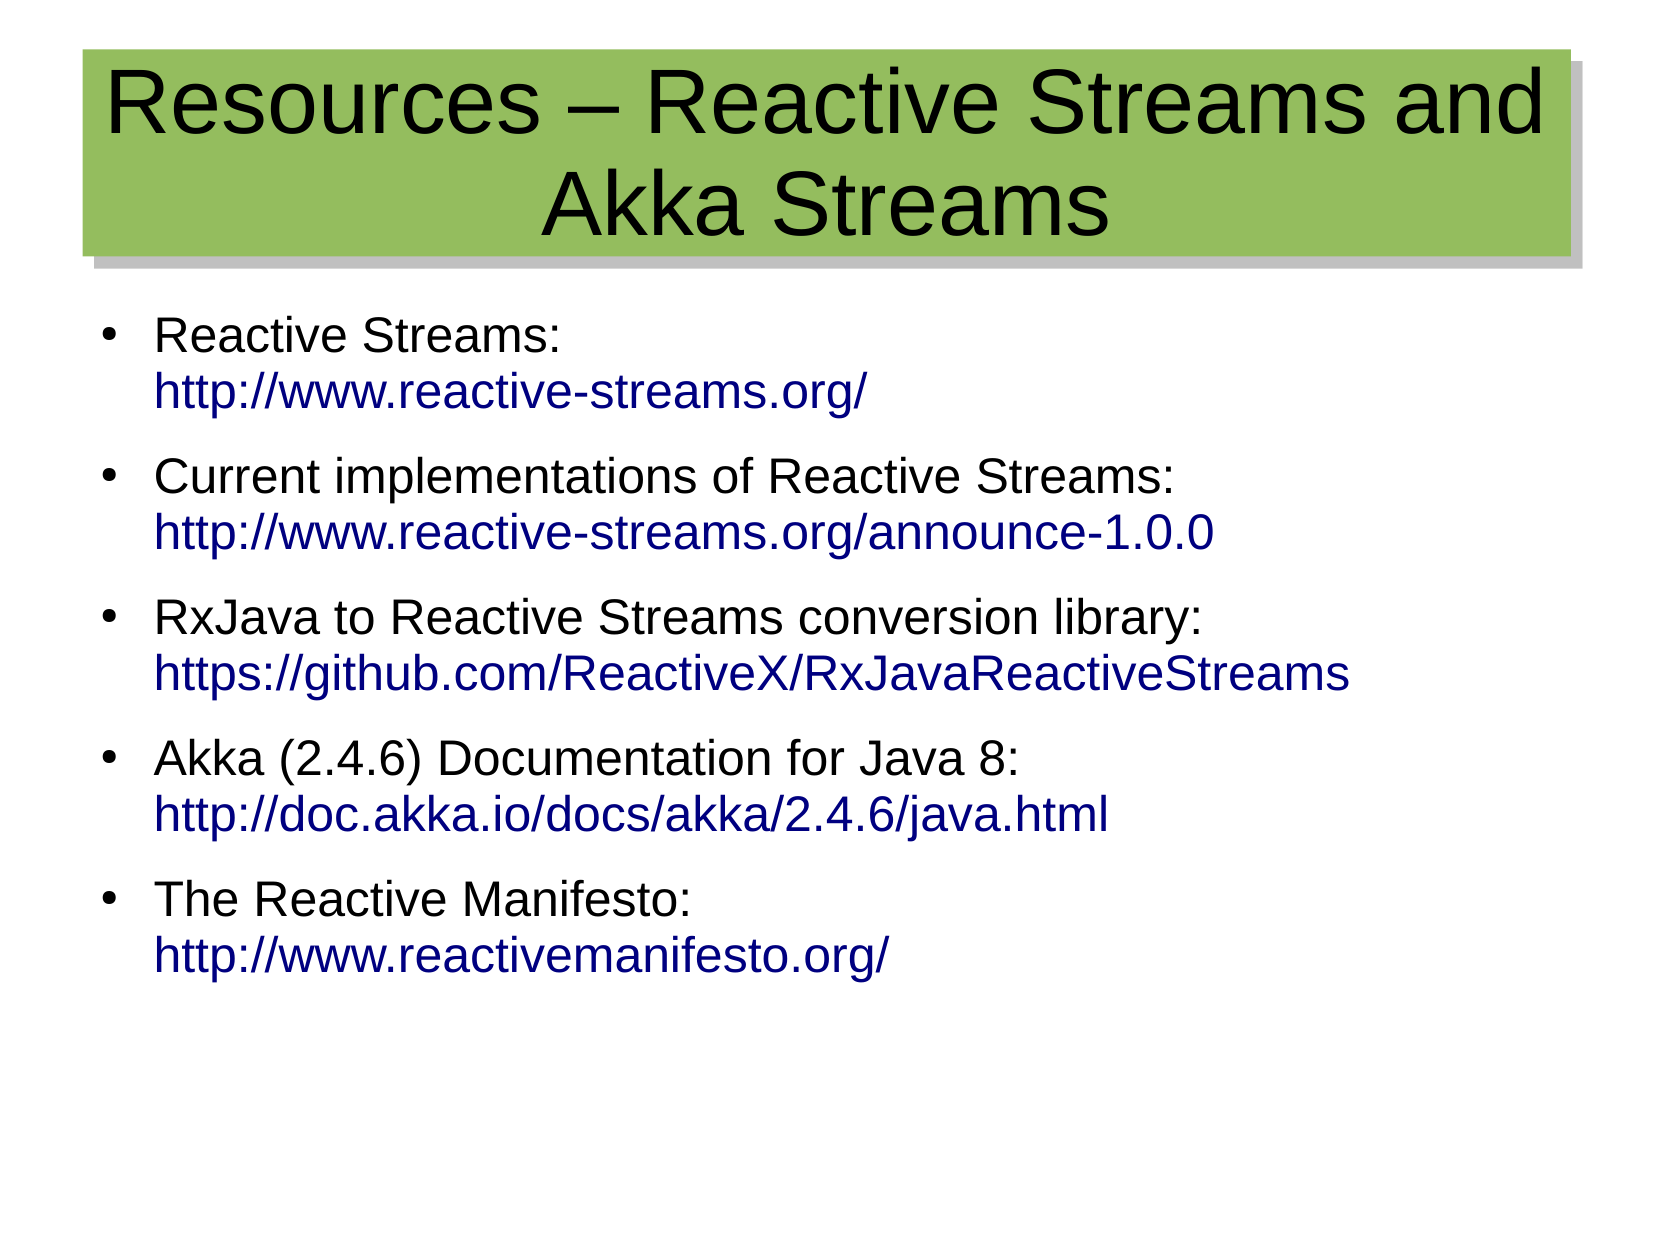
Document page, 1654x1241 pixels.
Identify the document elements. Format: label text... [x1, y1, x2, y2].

list Reactive Streams: http://www.reactive-streams.org/ Current implementations of Reactive Streams: http://www.reactive-streams.org/announce-1.0.0 RxJava to Reactive Streams conversion library: https://github.com/ReactiveX/RxJavaReactiveStreams Akka (2.4.6) Documentation for Java 8: http://doc.akka.io/docs/akka/2.4.6/java.html The Reactive Manifesto: http://www.reactivemanifesto.org/ [82, 307, 1571, 1111]
title Resources – Reactive Streams and Akka Streams [82, 49, 1571, 257]
